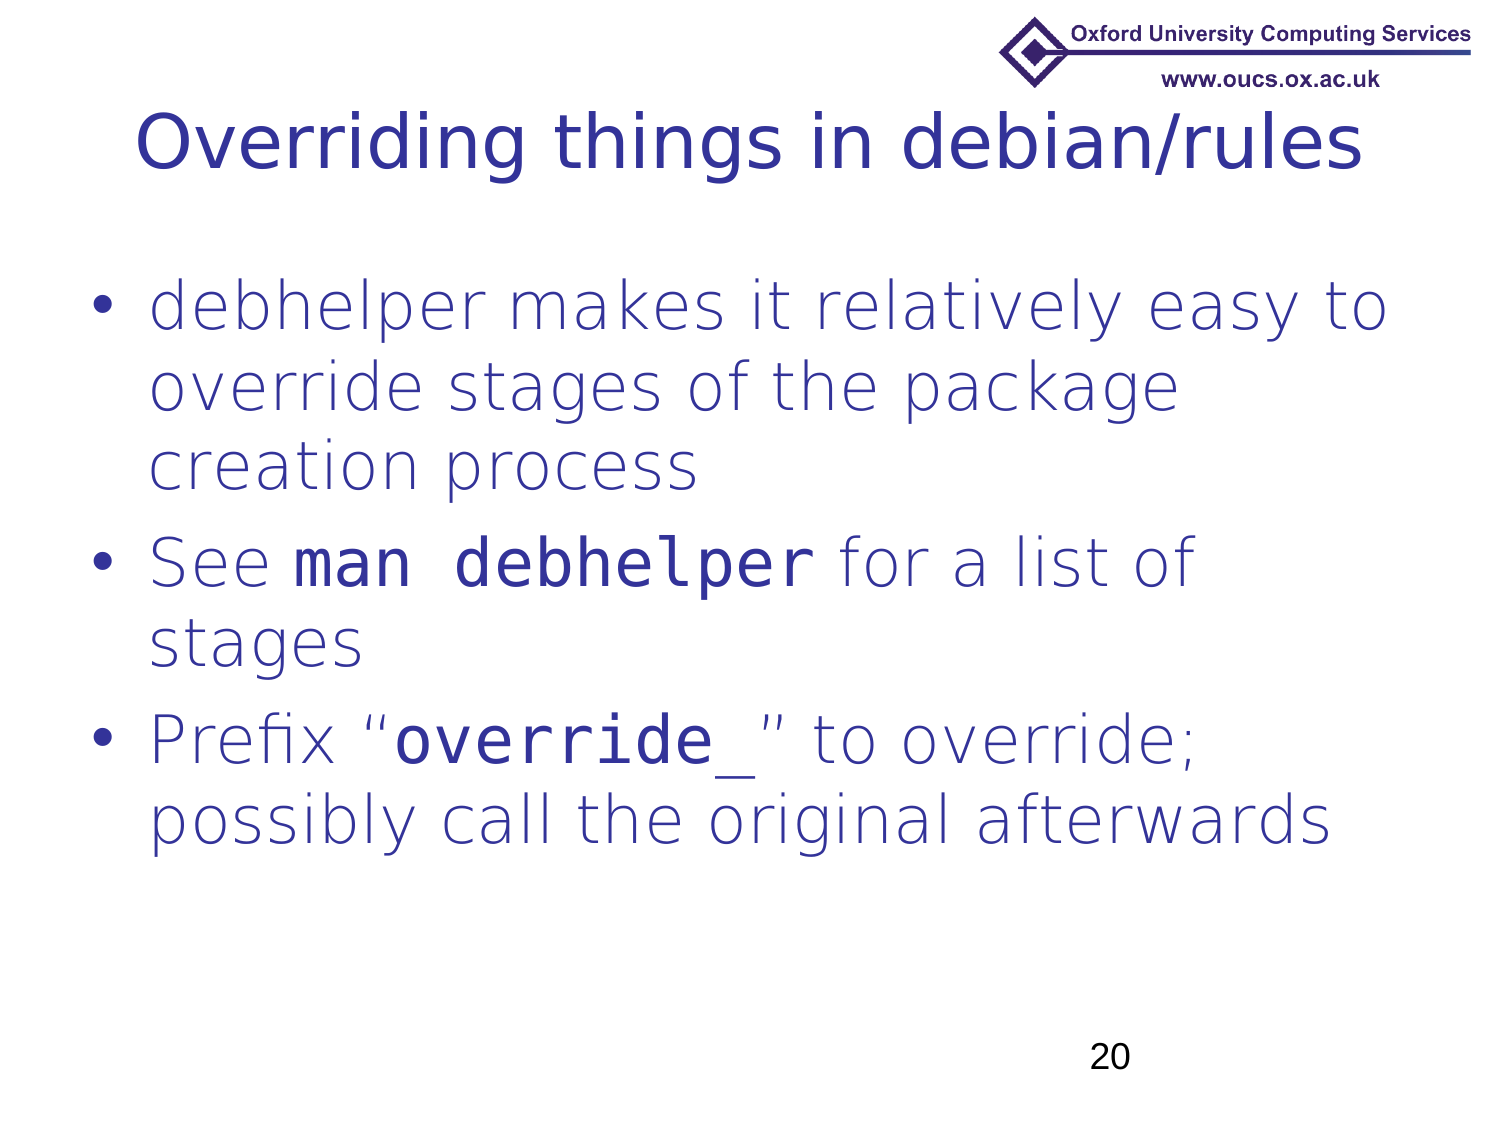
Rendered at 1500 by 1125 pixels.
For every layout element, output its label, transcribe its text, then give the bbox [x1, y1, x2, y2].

picture [998, 16, 1471, 102]
list debhelper makes it relatively easy to override stages of the package creation process See man debhelper for a list of stages Prefix “override_” to override; possibly call the original afterwards [76, 255, 1427, 1124]
title Overriding things in debian/rules [75, 45, 1426, 233]
